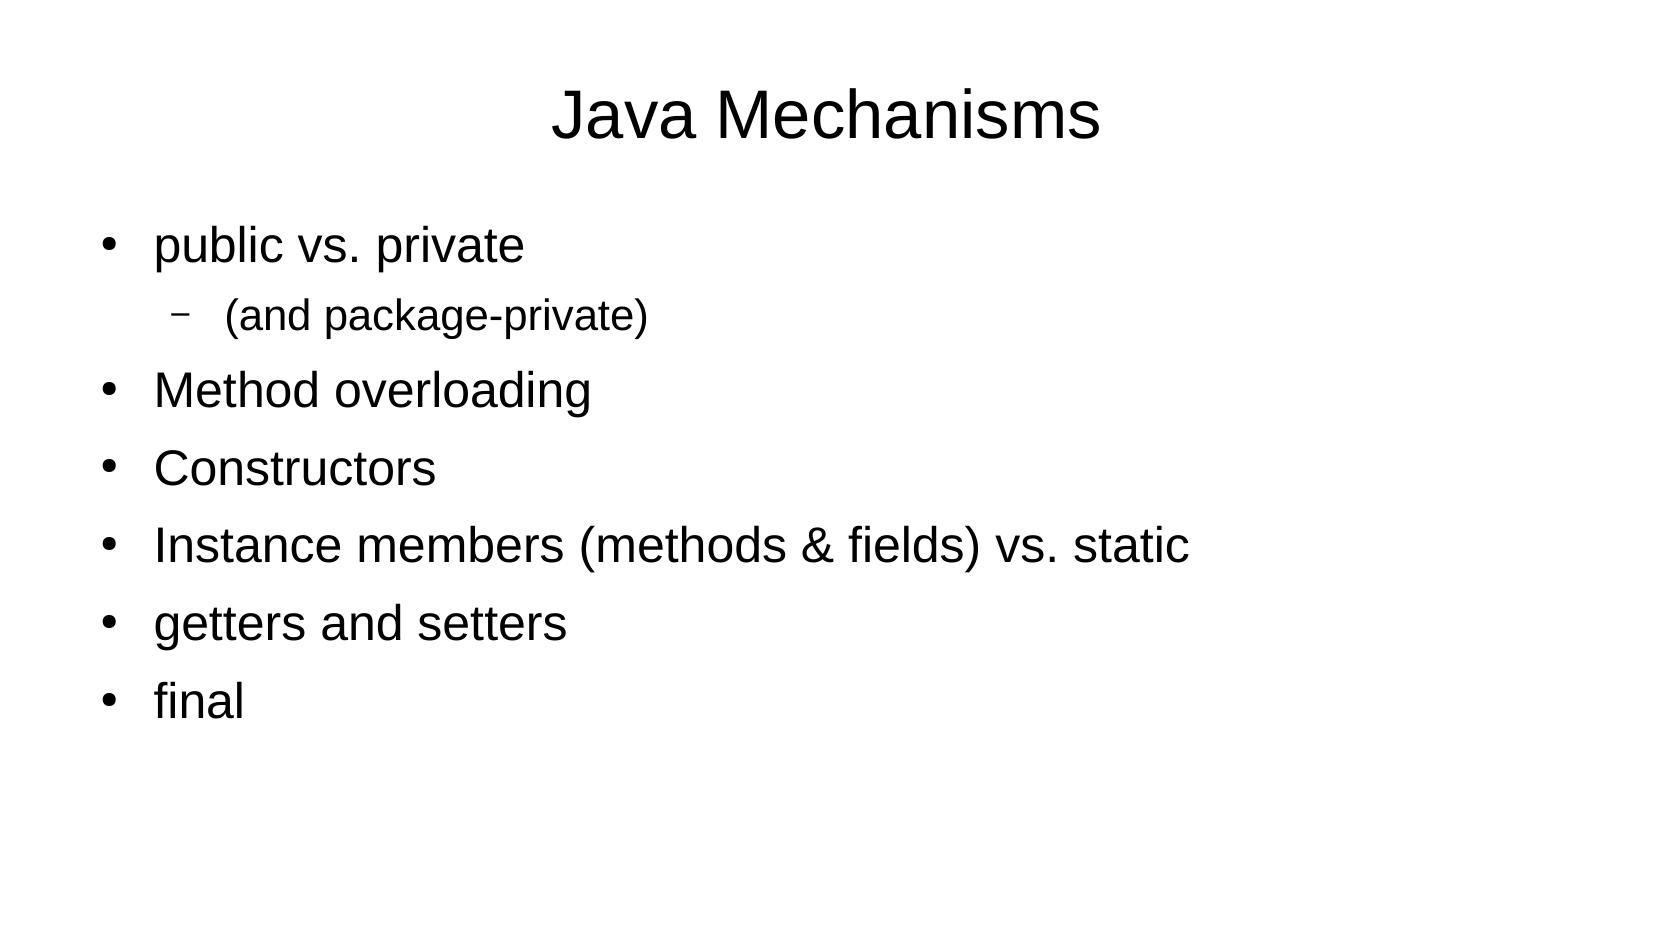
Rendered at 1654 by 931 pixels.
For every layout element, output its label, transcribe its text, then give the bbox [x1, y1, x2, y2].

title Java Mechanisms [82, 37, 1571, 193]
list public vs. private (and package-private) Method overloading Constructors Instance members (methods & fields) vs. static getters and setters final [82, 217, 1571, 758]
